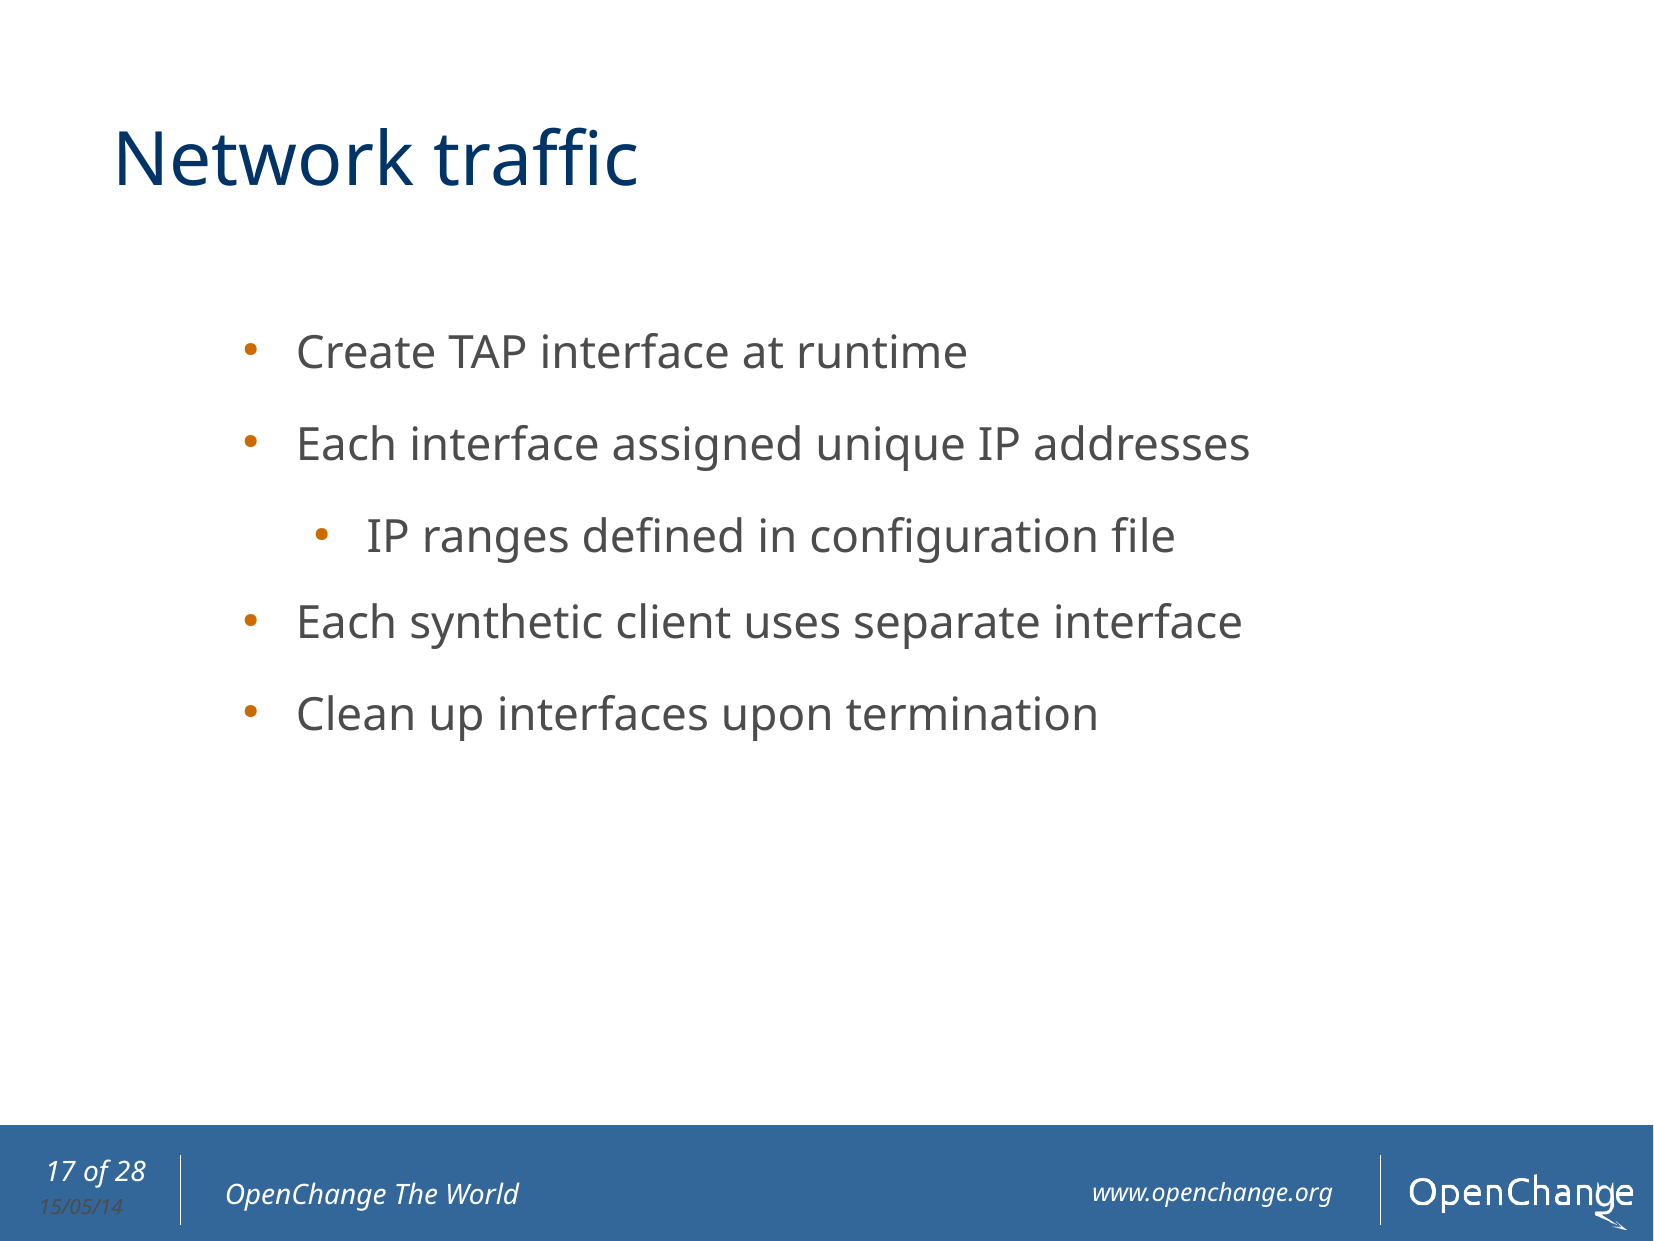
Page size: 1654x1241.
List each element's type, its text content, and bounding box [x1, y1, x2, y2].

picture [1407, 1167, 1654, 1230]
list Create TAP interface at runtime Each interface assigned unique IP addresses IP ranges defined in configuration file Each synthetic client uses separate interface Clean up interfaces upon termination [225, 319, 1486, 1040]
title Network traffic [112, 105, 1523, 208]
